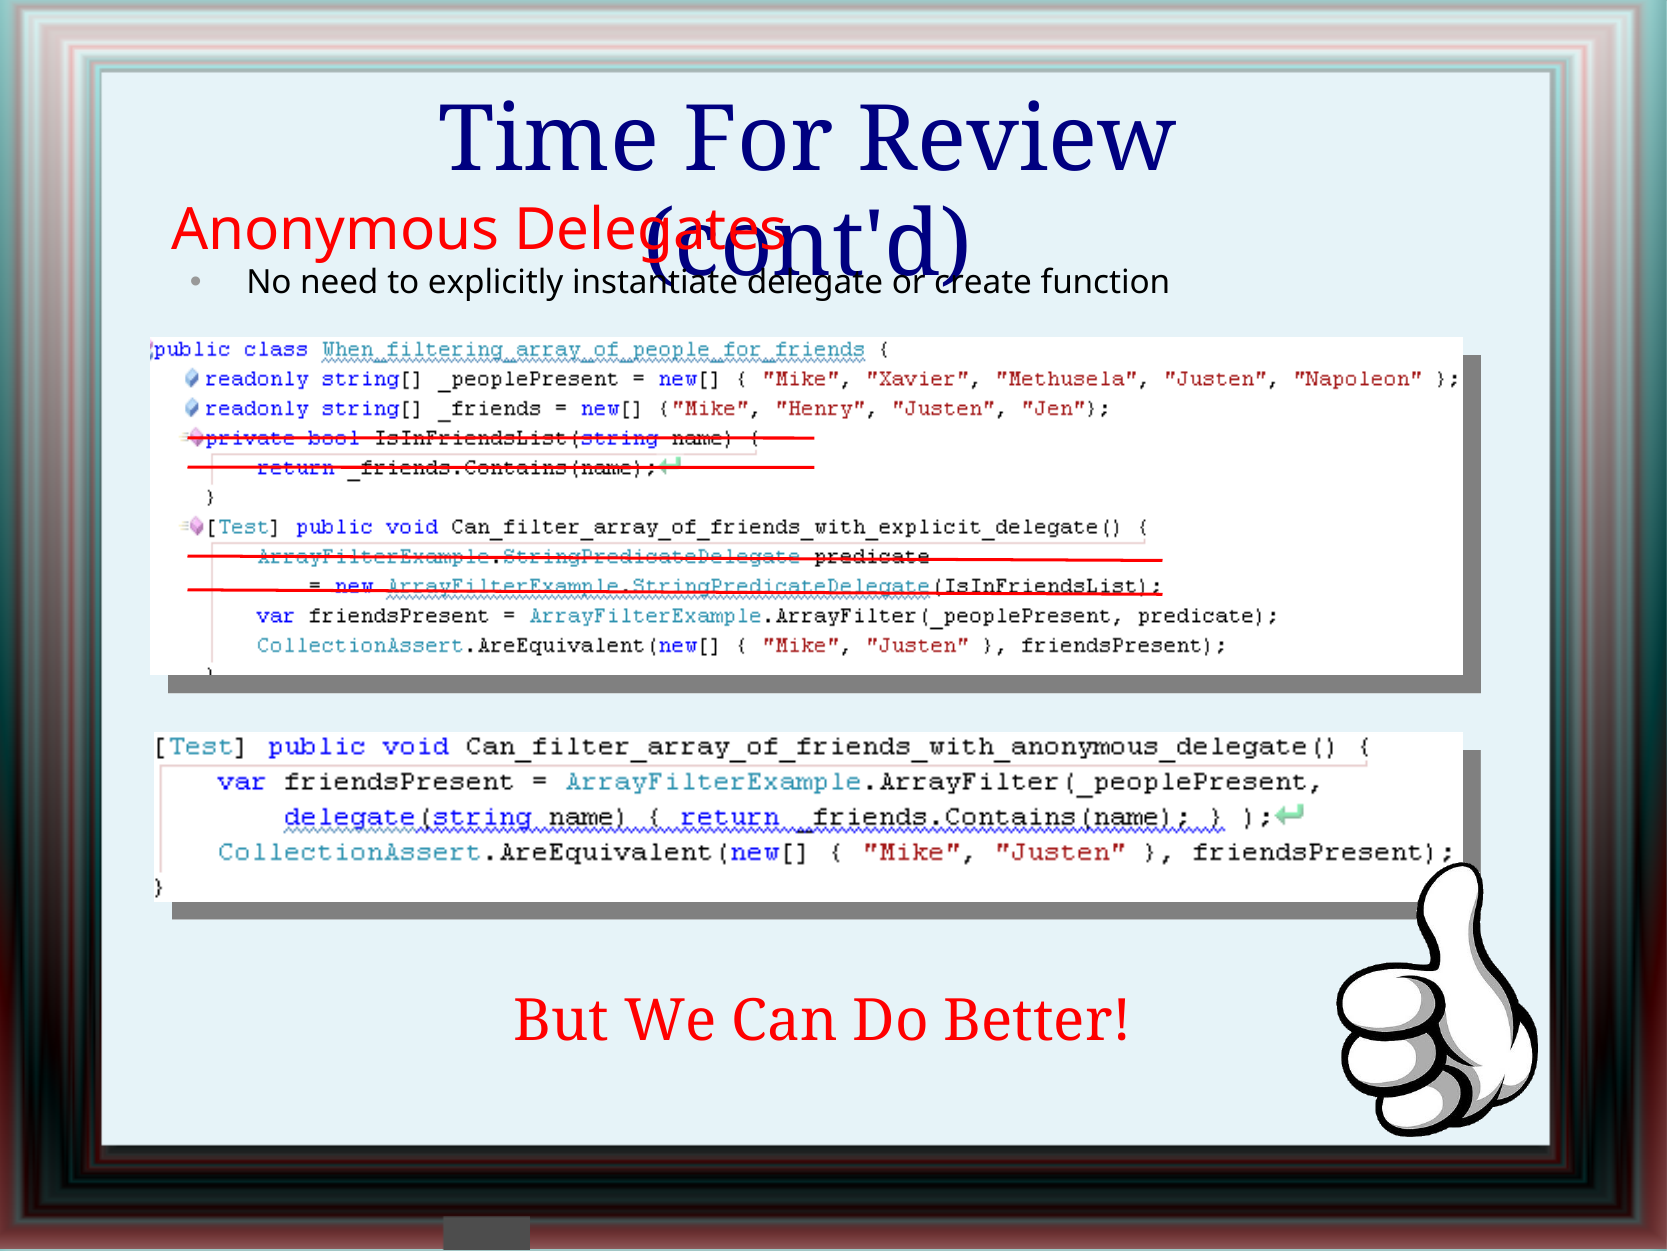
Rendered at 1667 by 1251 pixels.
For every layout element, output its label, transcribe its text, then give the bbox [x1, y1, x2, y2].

text_box Anonymous Delegates No need to explicitly instantiate delegate or create function [171, 196, 1588, 339]
text_box Time For Review (cont'd) [274, 87, 1342, 196]
picture [0, 0, 1667, 1251]
text_box But We Can Do Better! [495, 976, 1171, 1064]
